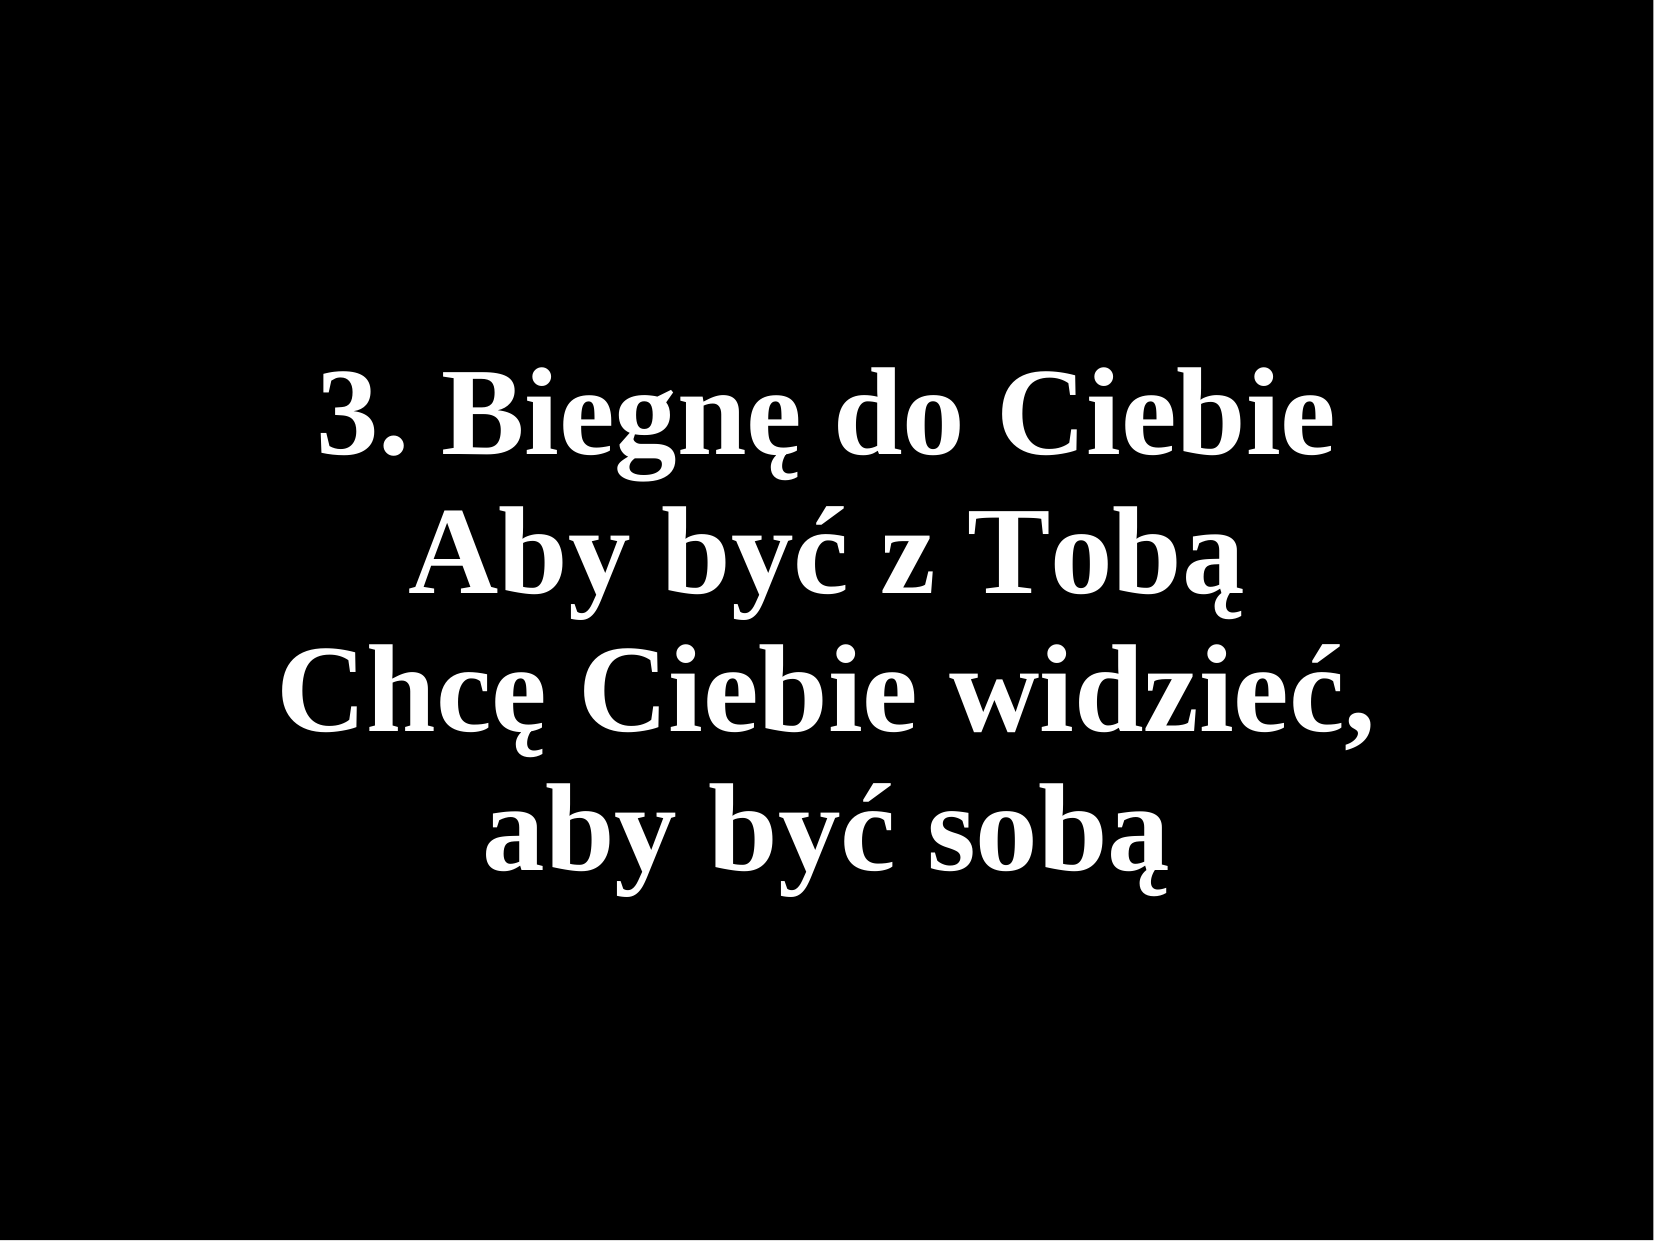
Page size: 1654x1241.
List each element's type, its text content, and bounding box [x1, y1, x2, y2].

title 3. Biegnę do Ciebie Aby być z Tobą Chcę Ciebie widzieć, aby być sobą [0, 0, 1654, 1241]
